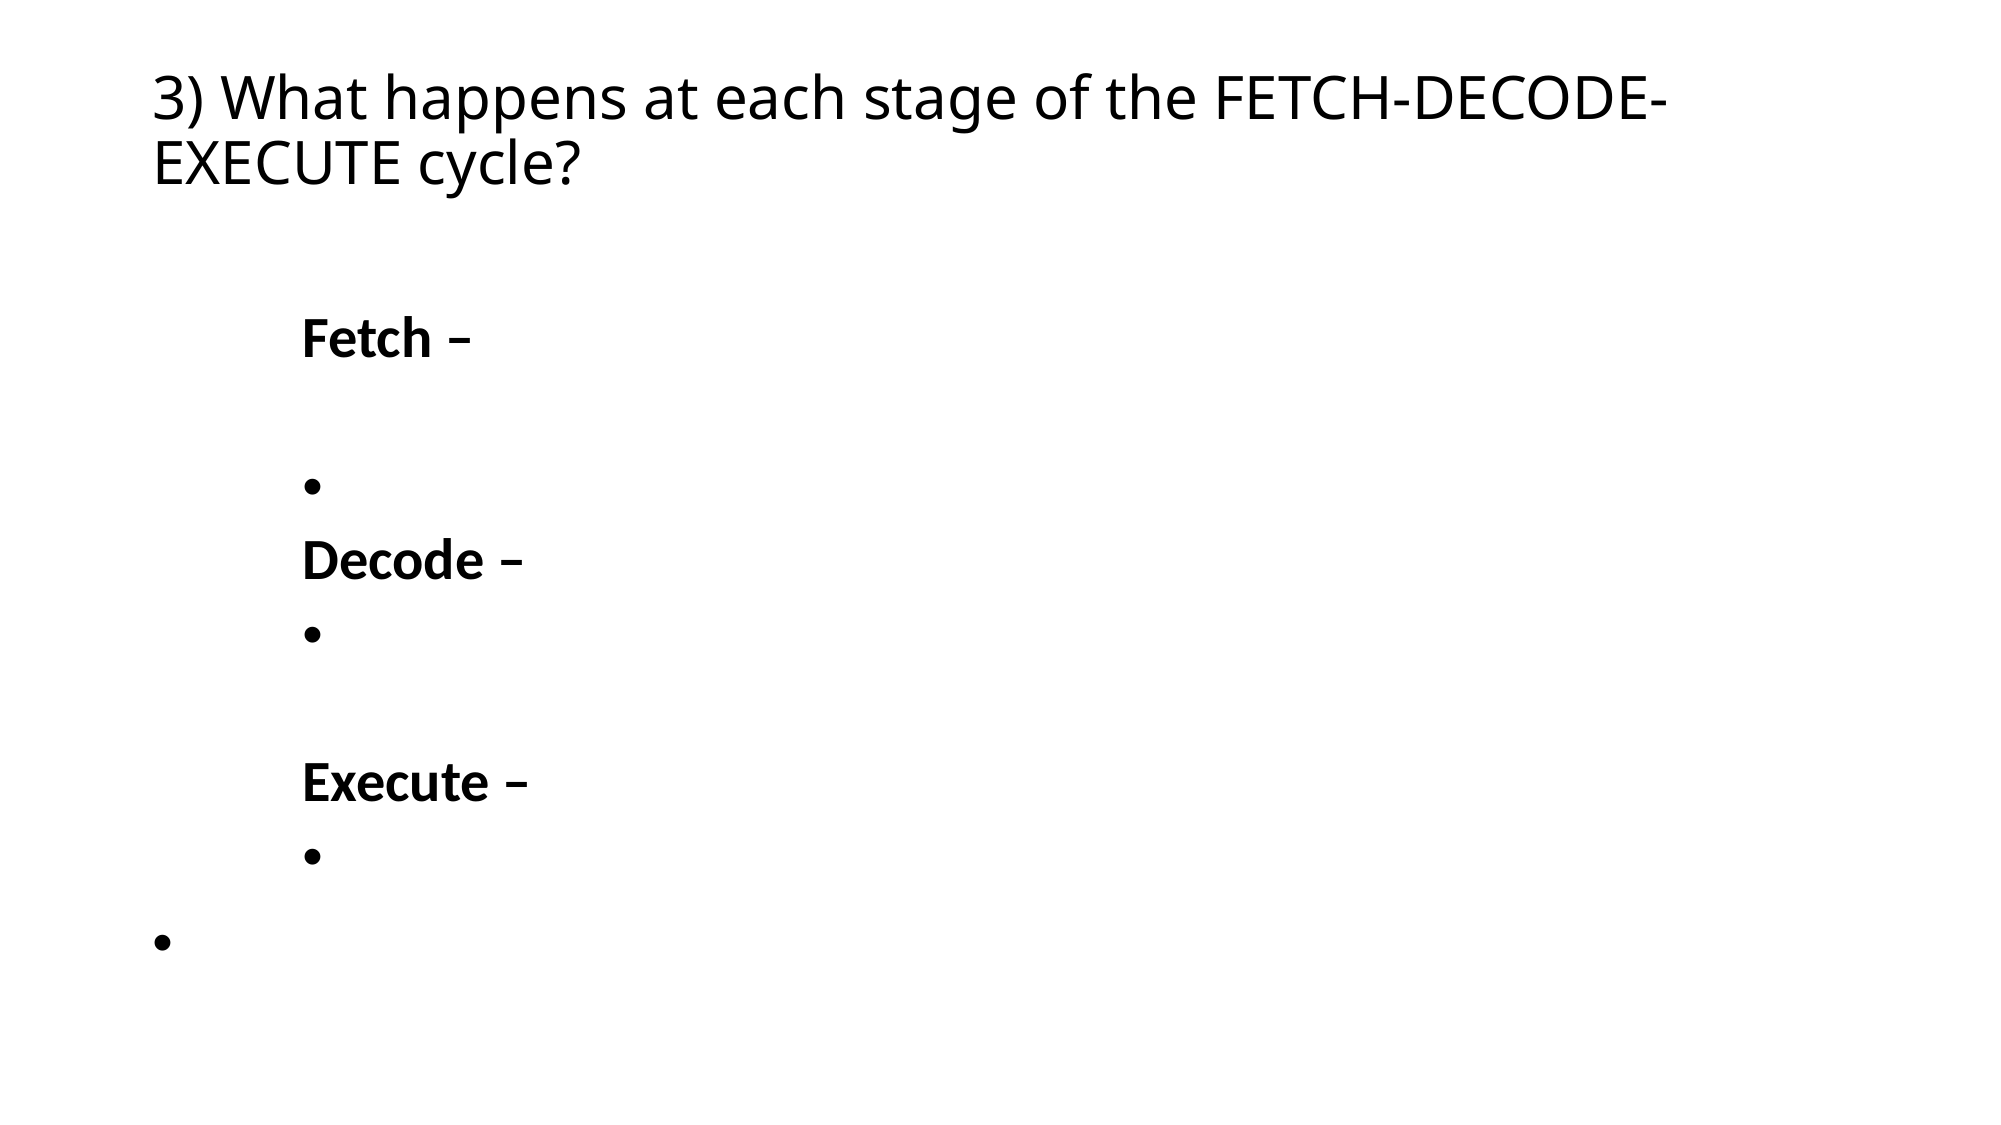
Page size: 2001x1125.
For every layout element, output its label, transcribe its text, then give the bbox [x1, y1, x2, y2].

list Fetch – Decode – Execute – [137, 299, 1863, 1014]
title 3) What happens at each stage of the FETCH-DECODE-EXECUTE cycle? [137, 59, 1863, 278]
